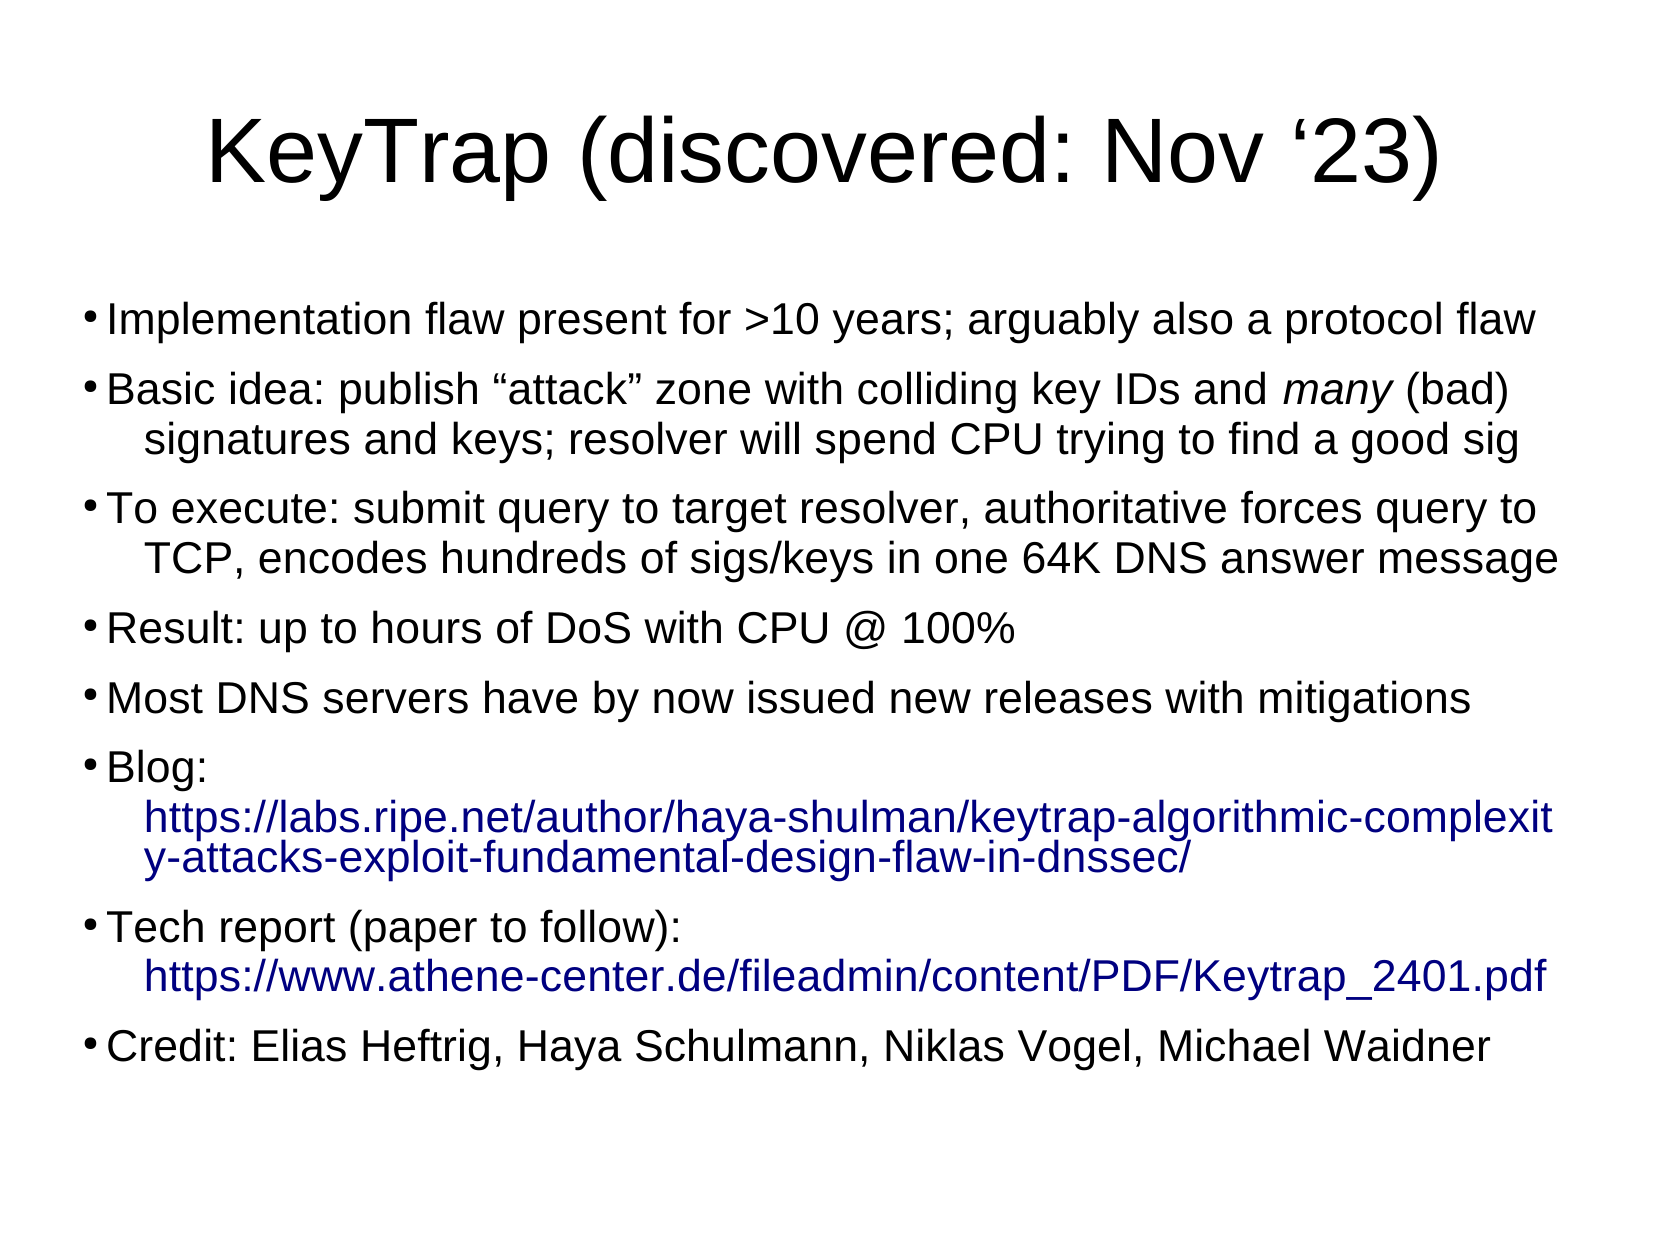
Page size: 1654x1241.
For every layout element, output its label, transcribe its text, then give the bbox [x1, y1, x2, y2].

list Implementation flaw present for >10 years; arguably also a protocol flaw Basic idea: publish “attack” zone with colliding key IDs and many (bad) signatures and keys; resolver will spend CPU trying to find a good sig To execute: submit query to target resolver, authoritative forces query to TCP, encodes hundreds of sigs/keys in one 64K DNS answer message Result: up to hours of DoS with CPU @ 100% Most DNS servers have by now issued new releases with mitigations Blog: https://labs.ripe.net/author/haya-shulman/keytrap-algorithmic-complexity-attacks-exploit-fundamental-design-flaw-in-dnssec/ Tech report (paper to follow): https://www.athene-center.de/fileadmin/content/PDF/Keytrap_2401.pdf Credit: Elias Heftrig, Haya Schulmann, Niklas Vogel, Michael Waidner [82, 290, 1568, 1156]
title KeyTrap (discovered: Nov ‘23) [82, 49, 1568, 254]
